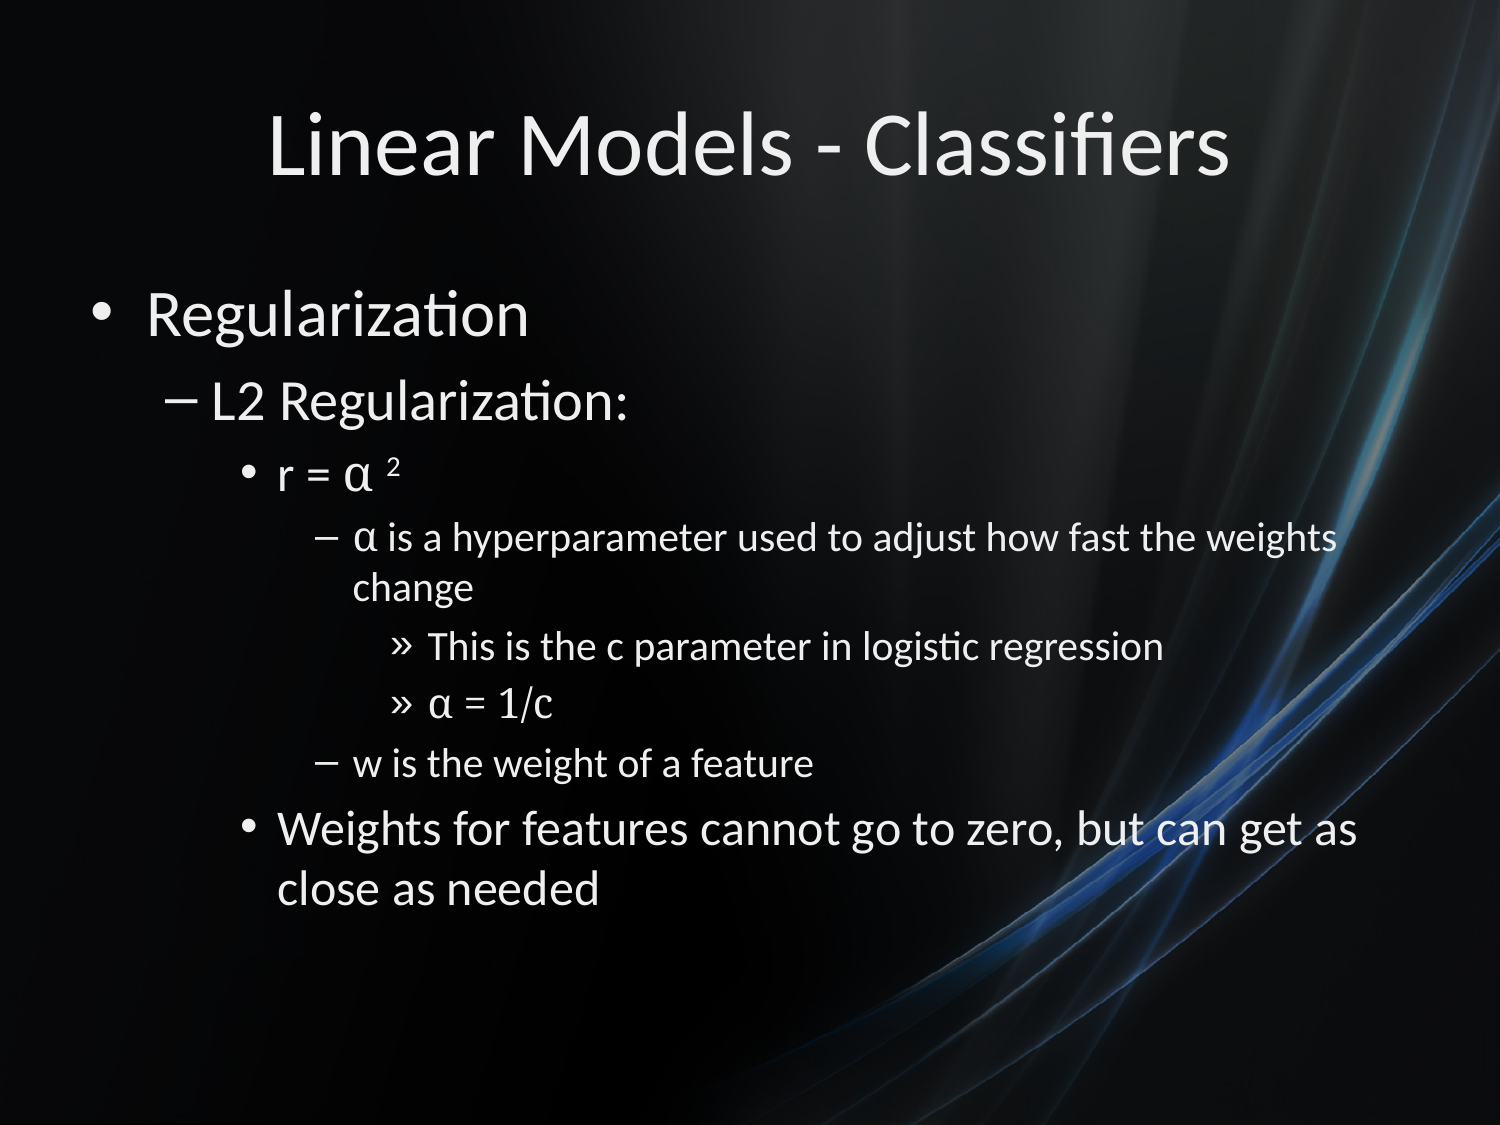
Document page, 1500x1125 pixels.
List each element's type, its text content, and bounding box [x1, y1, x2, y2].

title Linear Models - Classifiers [75, 45, 1425, 233]
picture [0, 0, 1500, 1125]
list Regularization L2 Regularization: r = α 2 α is a hyperparameter used to adjust how fast the weights change This is the c parameter in logistic regression α = 1/c w is the weight of a feature Weights for features cannot go to zero, but can get as close as needed [75, 262, 1425, 1005]
